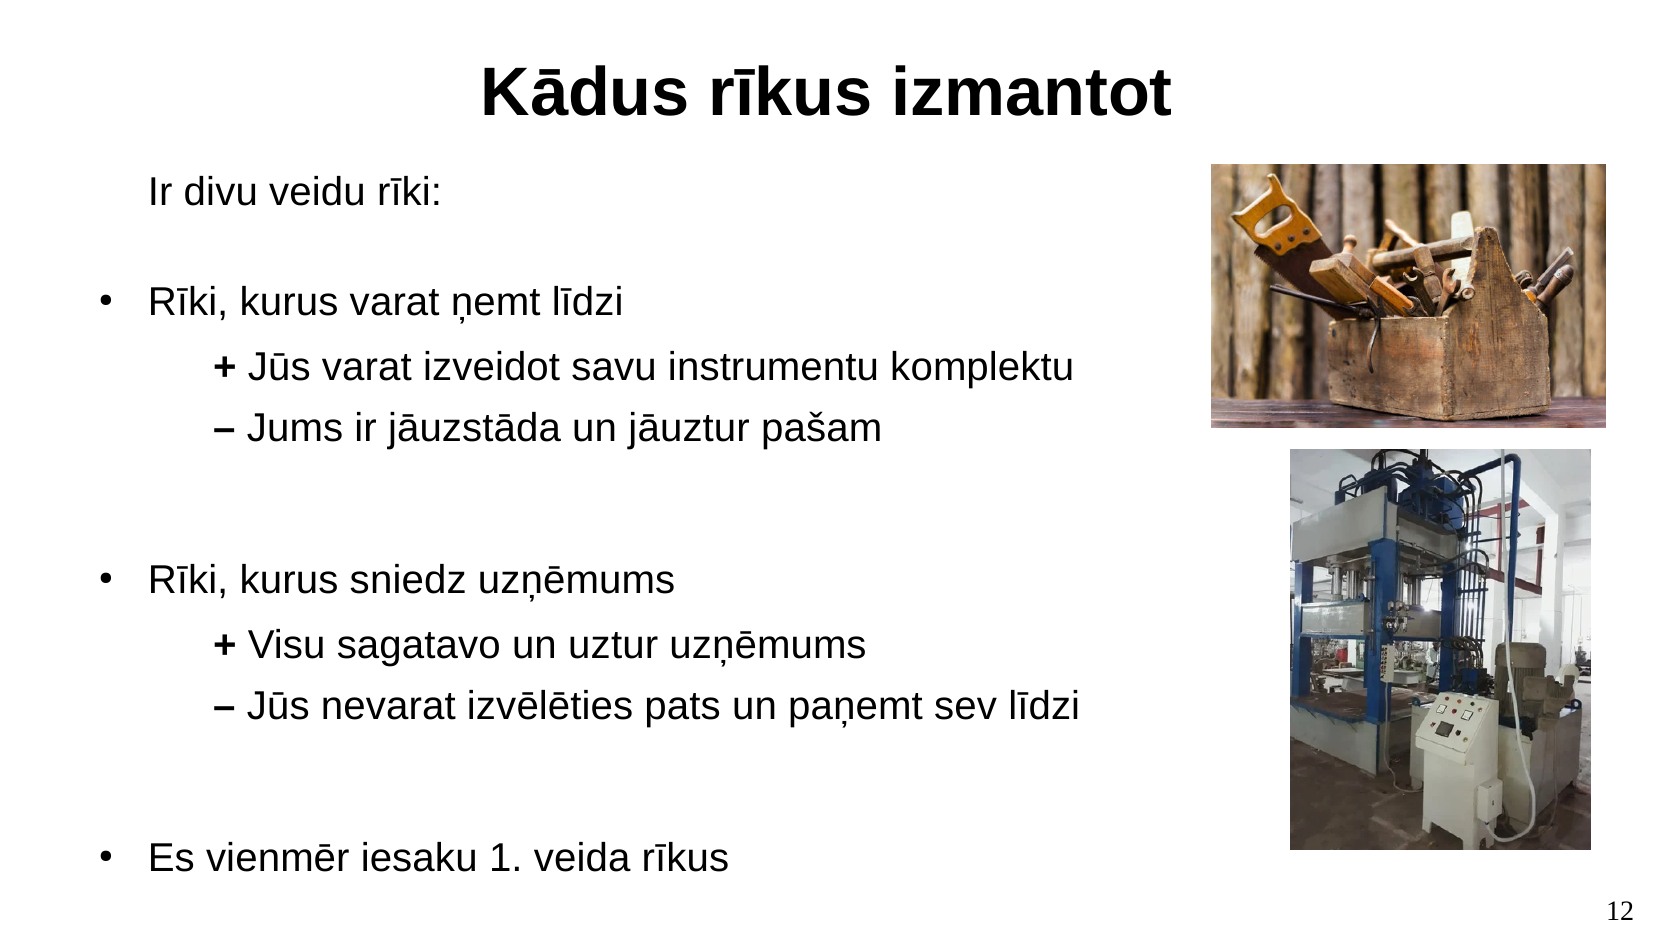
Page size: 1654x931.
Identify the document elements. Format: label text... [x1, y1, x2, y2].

picture [1211, 164, 1606, 428]
picture [1290, 449, 1591, 850]
list Ir divu veidu rīki: Rīki, kurus varat ņemt līdzi + Jūs varat izveidot savu instrumentu komplektu – Jums ir jāuzstāda un jāuztur pašam Rīki, kurus sniedz uzņēmums + Visu sagatavo un uztur uzņēmums – Jūs nevarat izvēlēties pats un paņemt sev līdzi Es vienmēr iesaku 1. veida rīkus [82, 168, 1156, 889]
title Kādus rīkus izmantot [82, 37, 1571, 147]
